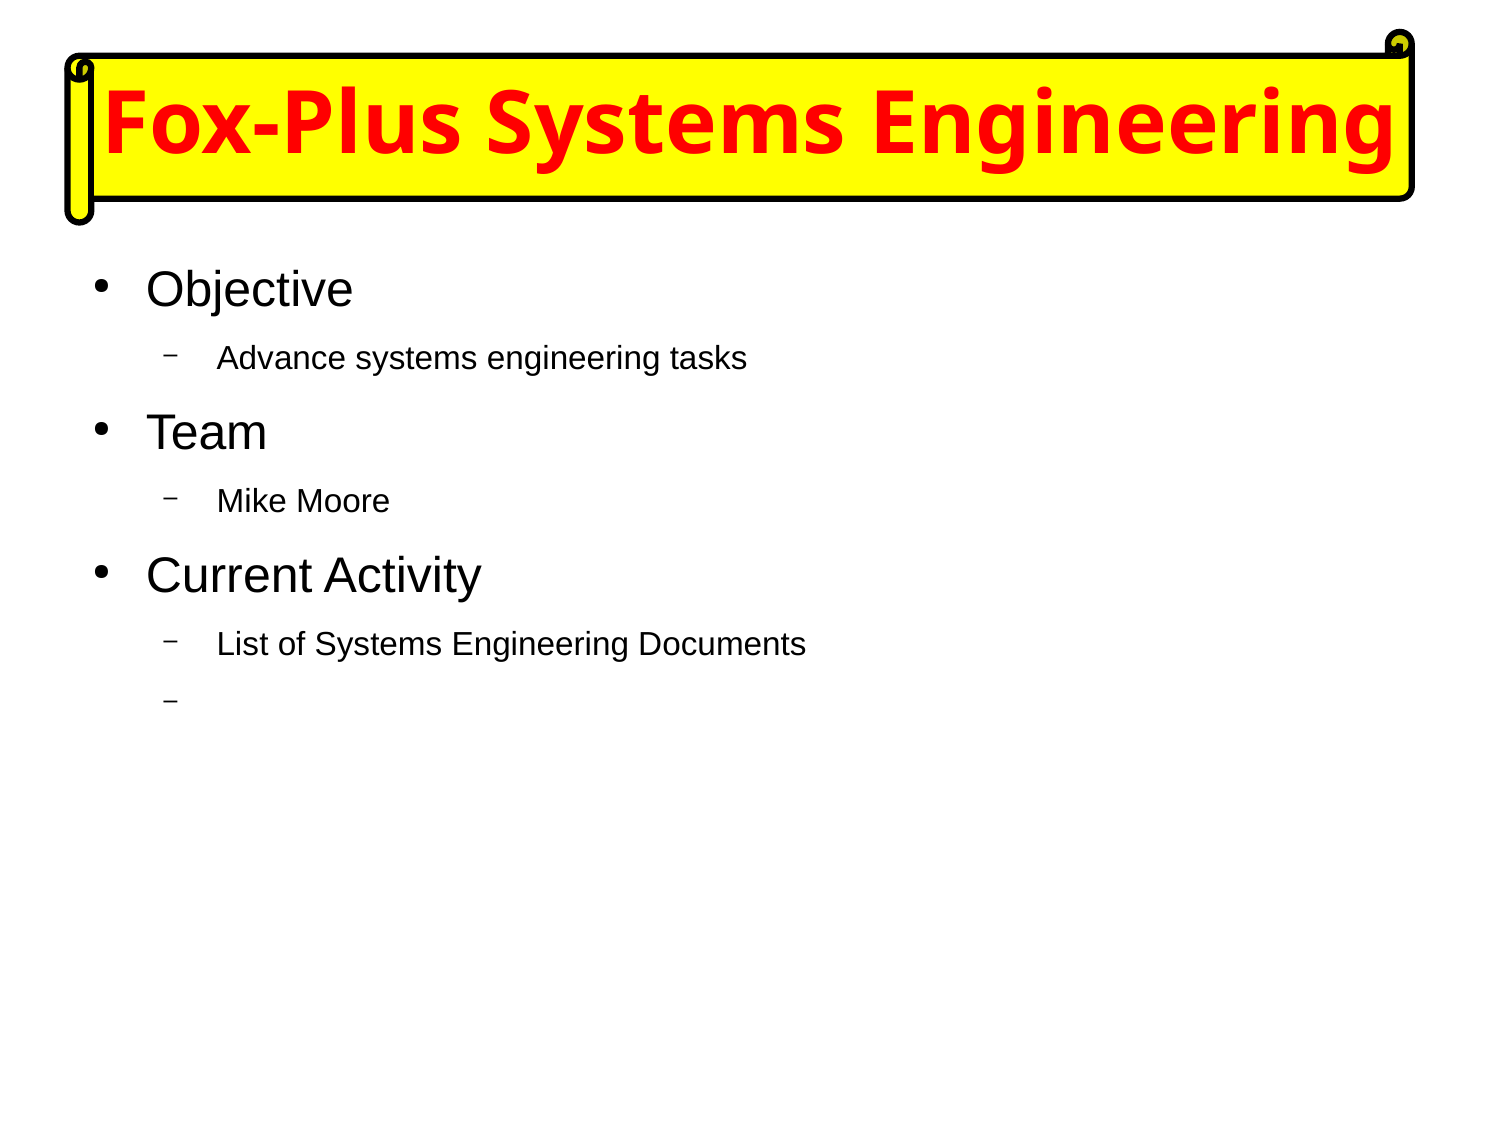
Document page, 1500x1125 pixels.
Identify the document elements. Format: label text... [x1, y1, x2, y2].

text_box Fox-Plus Systems Engineering [0, 58, 1500, 179]
text_box [67, 179, 1412, 223]
text_box [72, 31, 1412, 58]
list Objective Advance systems engineering tasks Team Mike Moore Current Activity List of Systems Engineering Documents [75, 263, 1425, 916]
